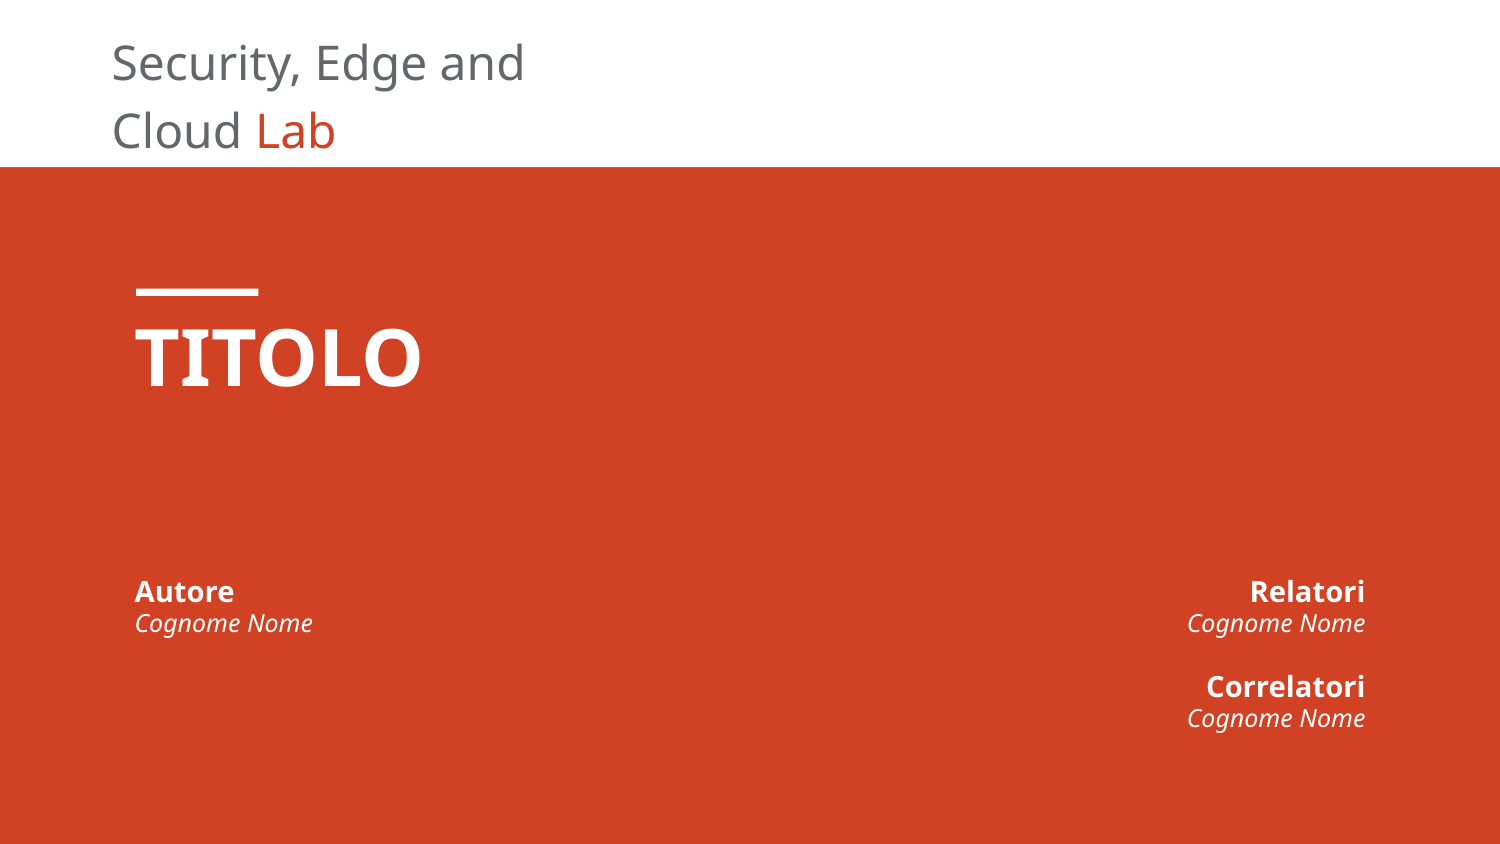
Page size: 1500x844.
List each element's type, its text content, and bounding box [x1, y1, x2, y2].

text_box Security, Edge and Cloud Lab [96, 5, 565, 174]
subtitle Autore Cognome Nome [119, 558, 523, 662]
title TITOLO [119, 291, 1381, 565]
subtitle Relatori Cognome Nome Correlatori Cognome Nome [1135, 558, 1381, 756]
